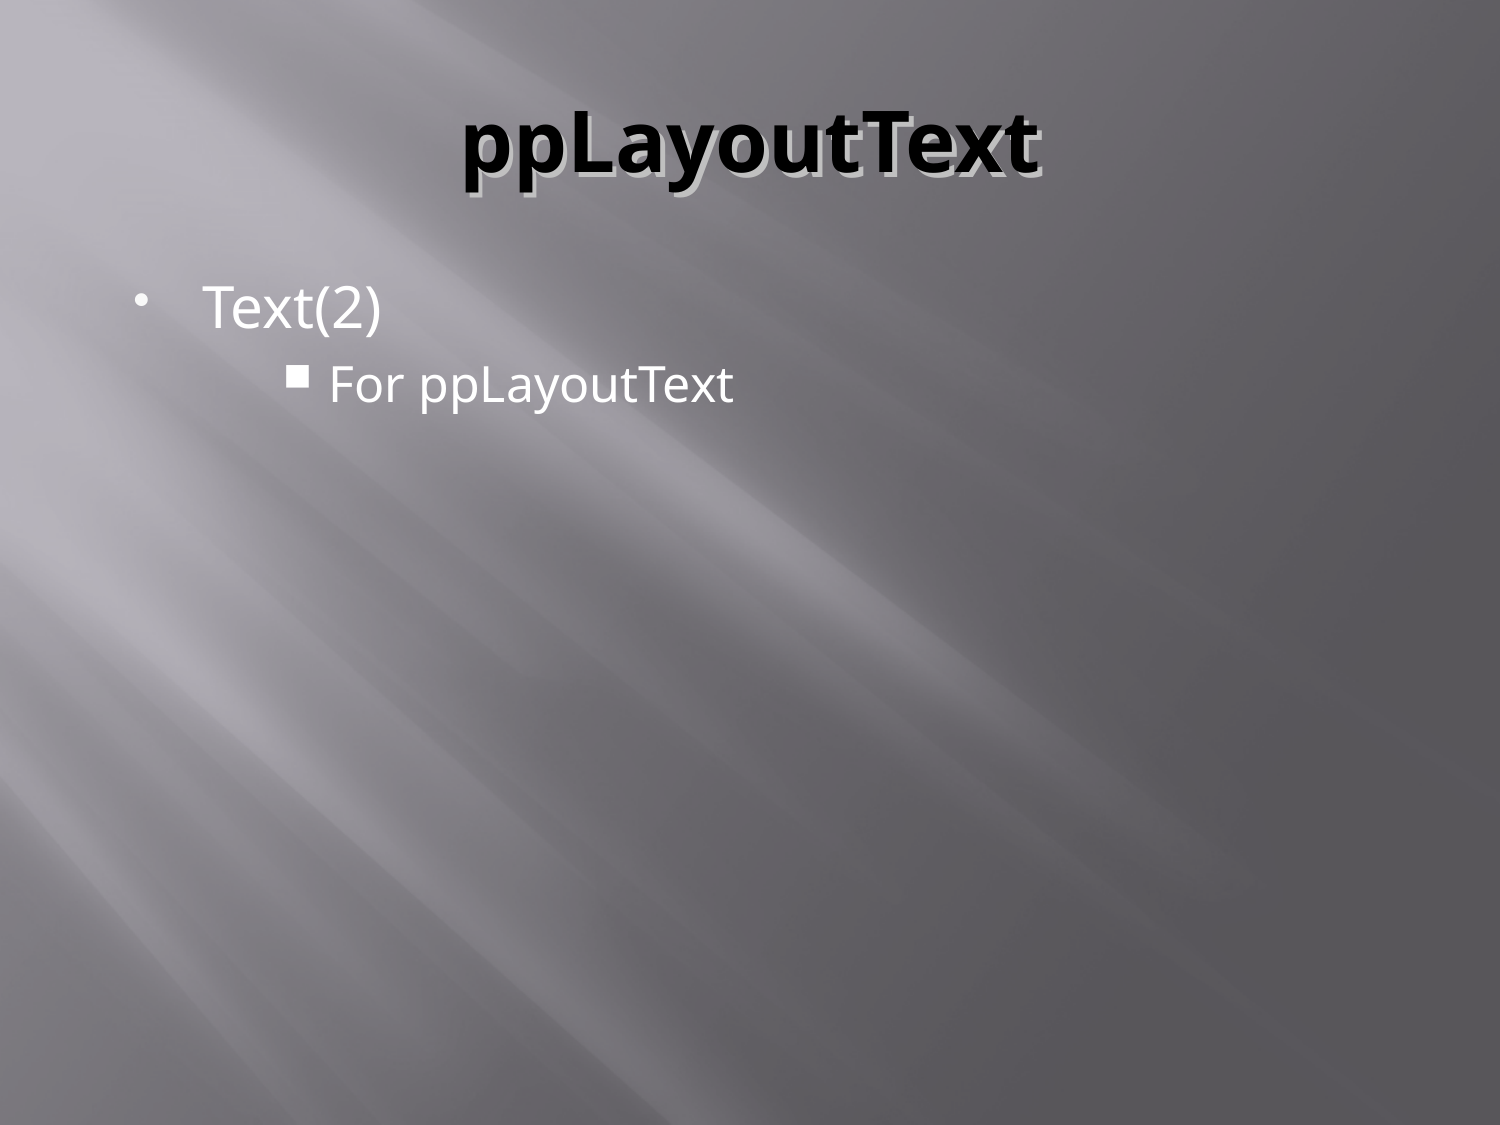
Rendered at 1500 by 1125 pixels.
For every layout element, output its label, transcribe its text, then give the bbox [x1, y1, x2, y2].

list Text(2) For ppLayoutText [75, 262, 1426, 1036]
title ppLayoutText [75, 45, 1426, 233]
